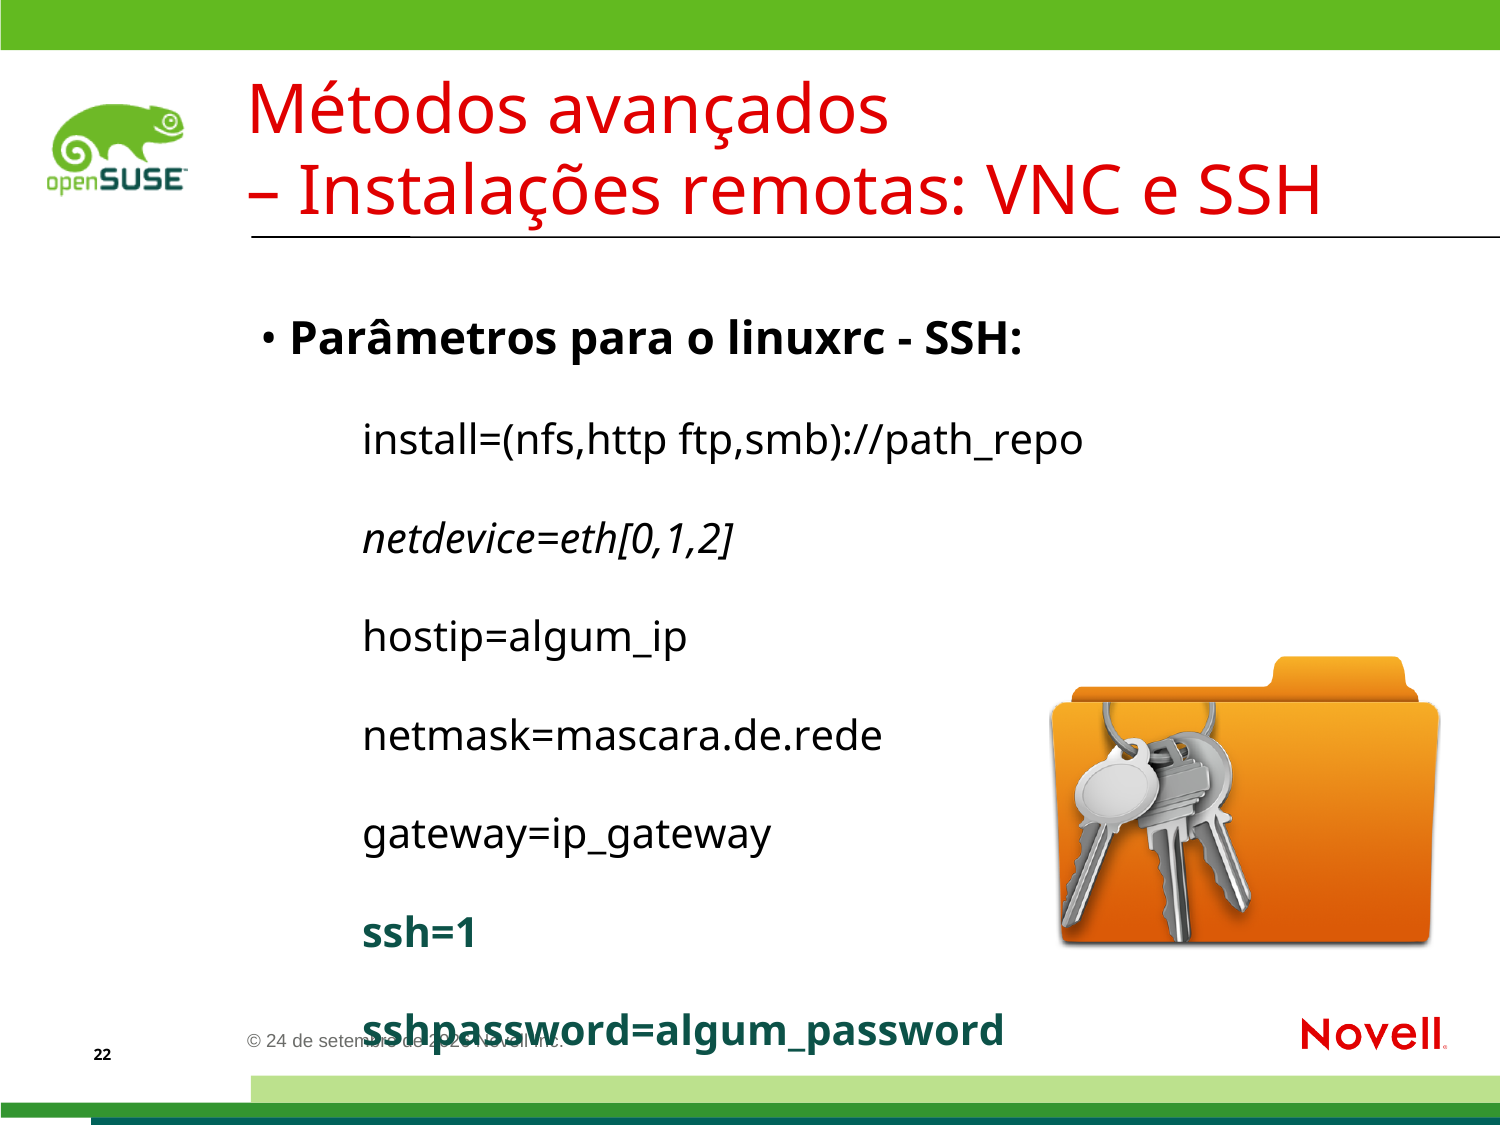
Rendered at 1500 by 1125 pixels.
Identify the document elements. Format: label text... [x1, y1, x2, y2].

title Métodos avançados – Instalações remotas: VNC e SSH [246, 60, 1409, 239]
picture [1295, 1026, 1453, 1056]
list Parâmetros para o linuxrc - SSH: install=(nfs,http ftp,smb)://path_repo netdevice=eth[0,1,2] hostip=algum_ip netmask=mascara.de.rede gateway=ip_gateway ssh=1 sshpassword=algum_password [245, 267, 1458, 1026]
picture [1049, 598, 1441, 990]
picture [47, 104, 188, 197]
